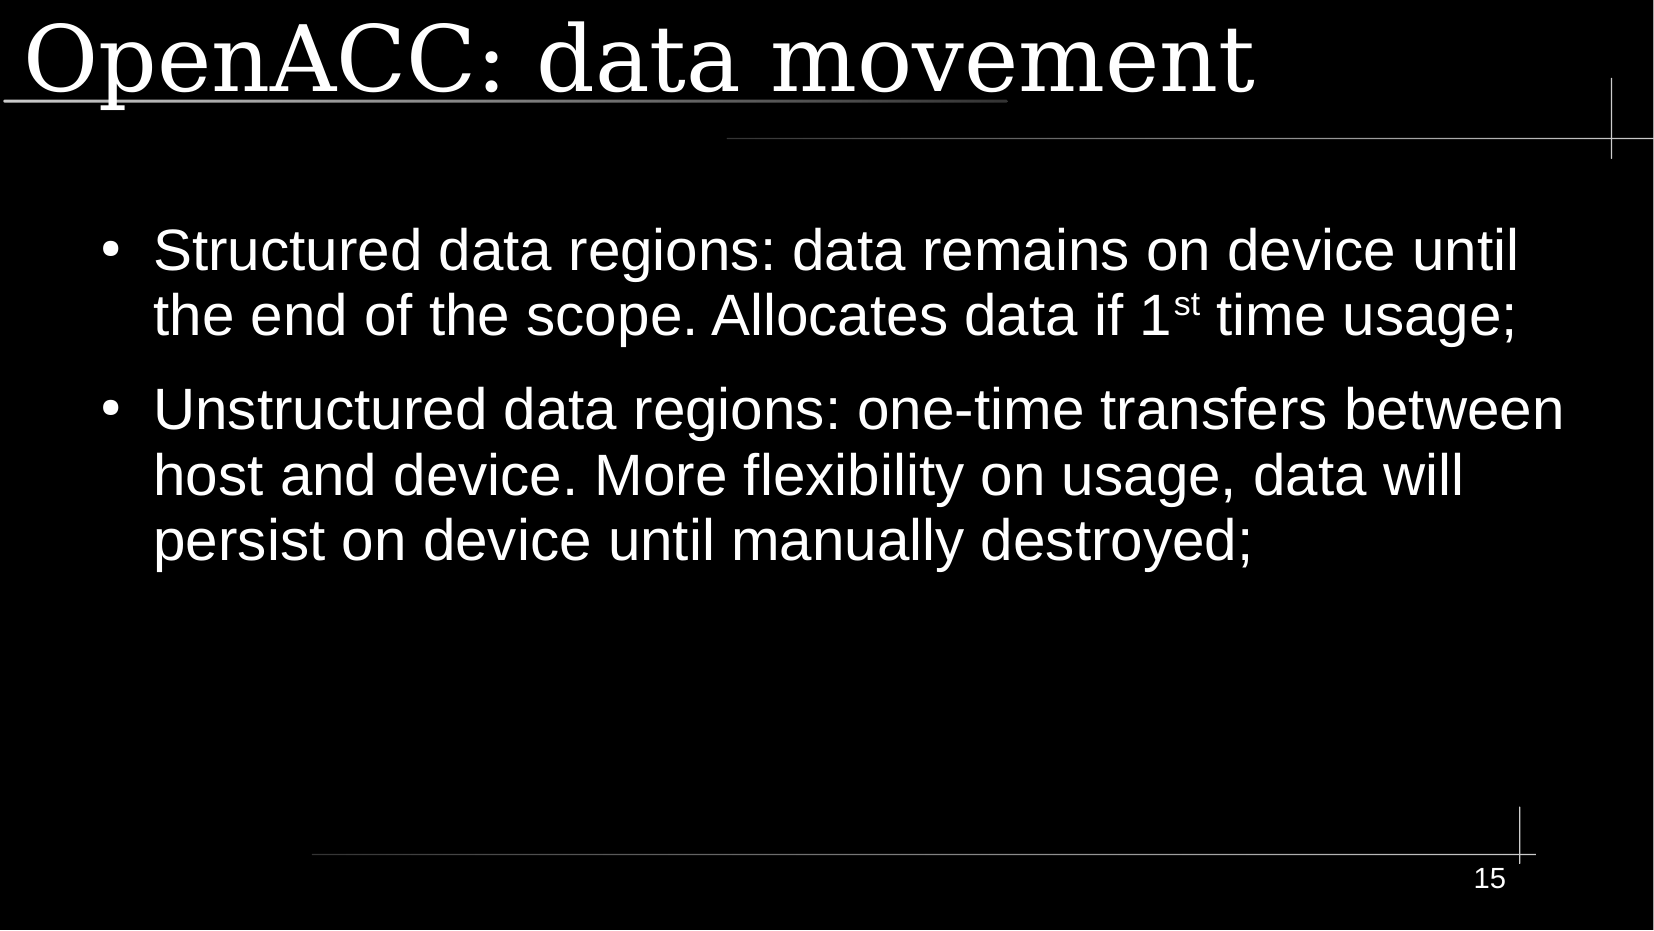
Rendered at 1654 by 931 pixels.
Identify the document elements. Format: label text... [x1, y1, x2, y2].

title OpenACC: data movement [23, 11, 1589, 119]
list Structured data regions: data remains on device until the end of the scope. Allocates data if 1st time usage; Unstructured data regions: one-time transfers between host and device. More flexibility on usage, data will persist on device until manually destroyed; [82, 217, 1571, 758]
